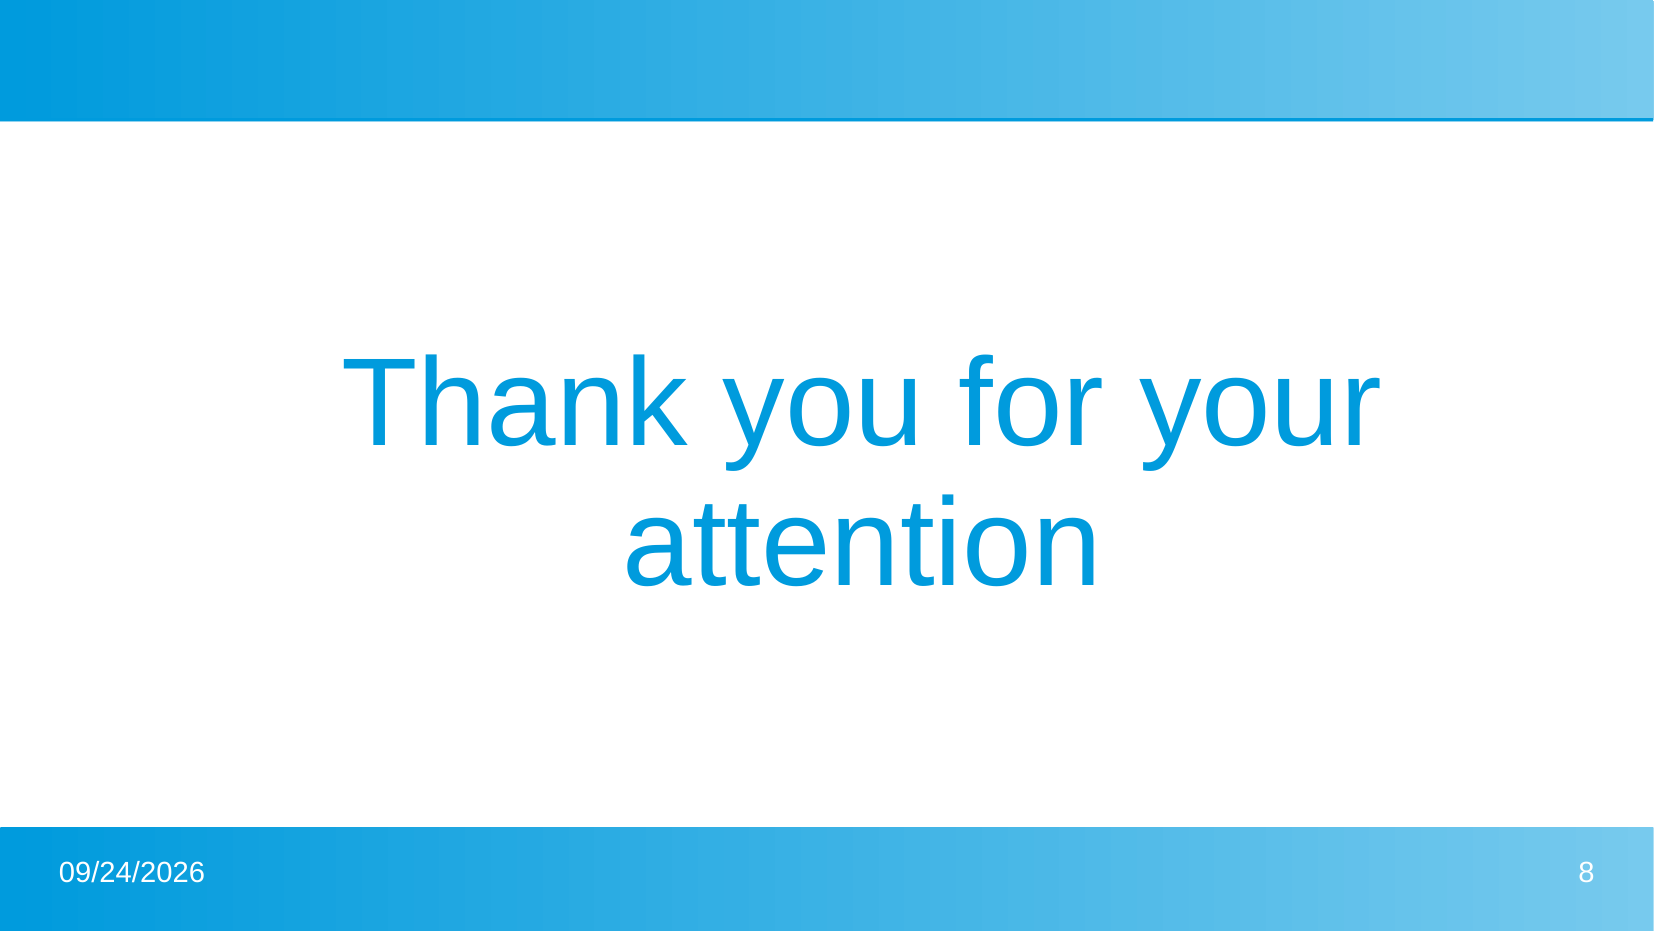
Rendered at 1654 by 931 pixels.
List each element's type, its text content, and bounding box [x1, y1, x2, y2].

list Thank you for your attention [59, 177, 1595, 768]
